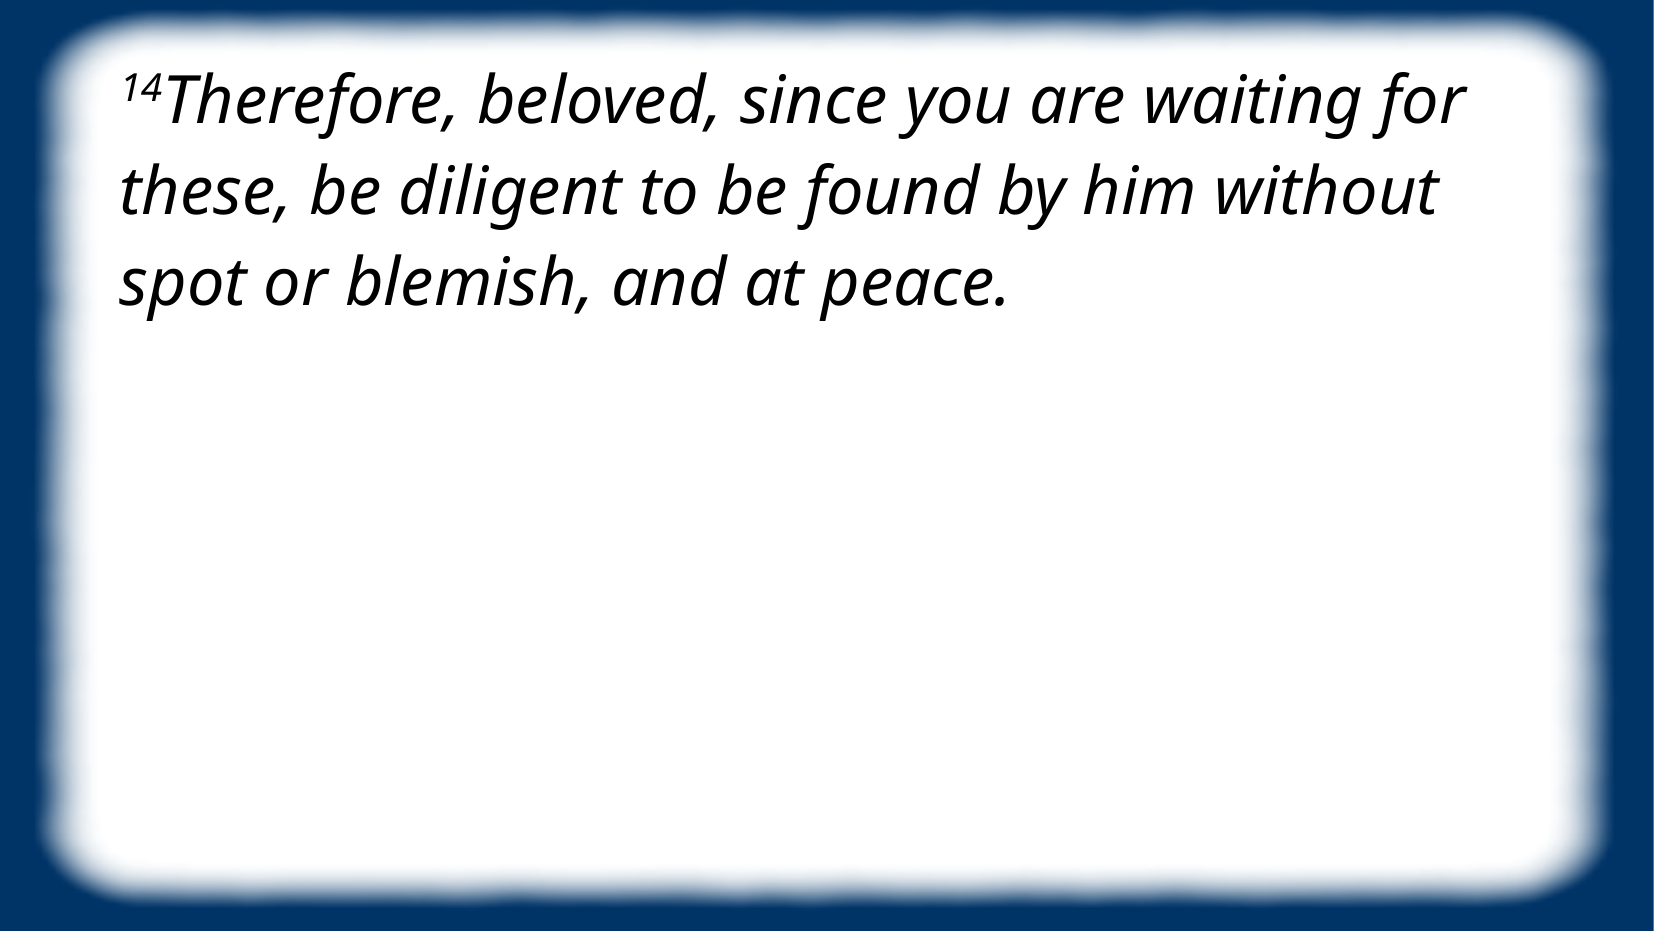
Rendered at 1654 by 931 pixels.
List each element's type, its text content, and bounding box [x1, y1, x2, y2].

text_box 14Therefore, beloved, since you are waiting for these, be diligent to be found by him without spot or blemish, and at peace. [105, 45, 1531, 376]
picture [0, 0, 1654, 931]
